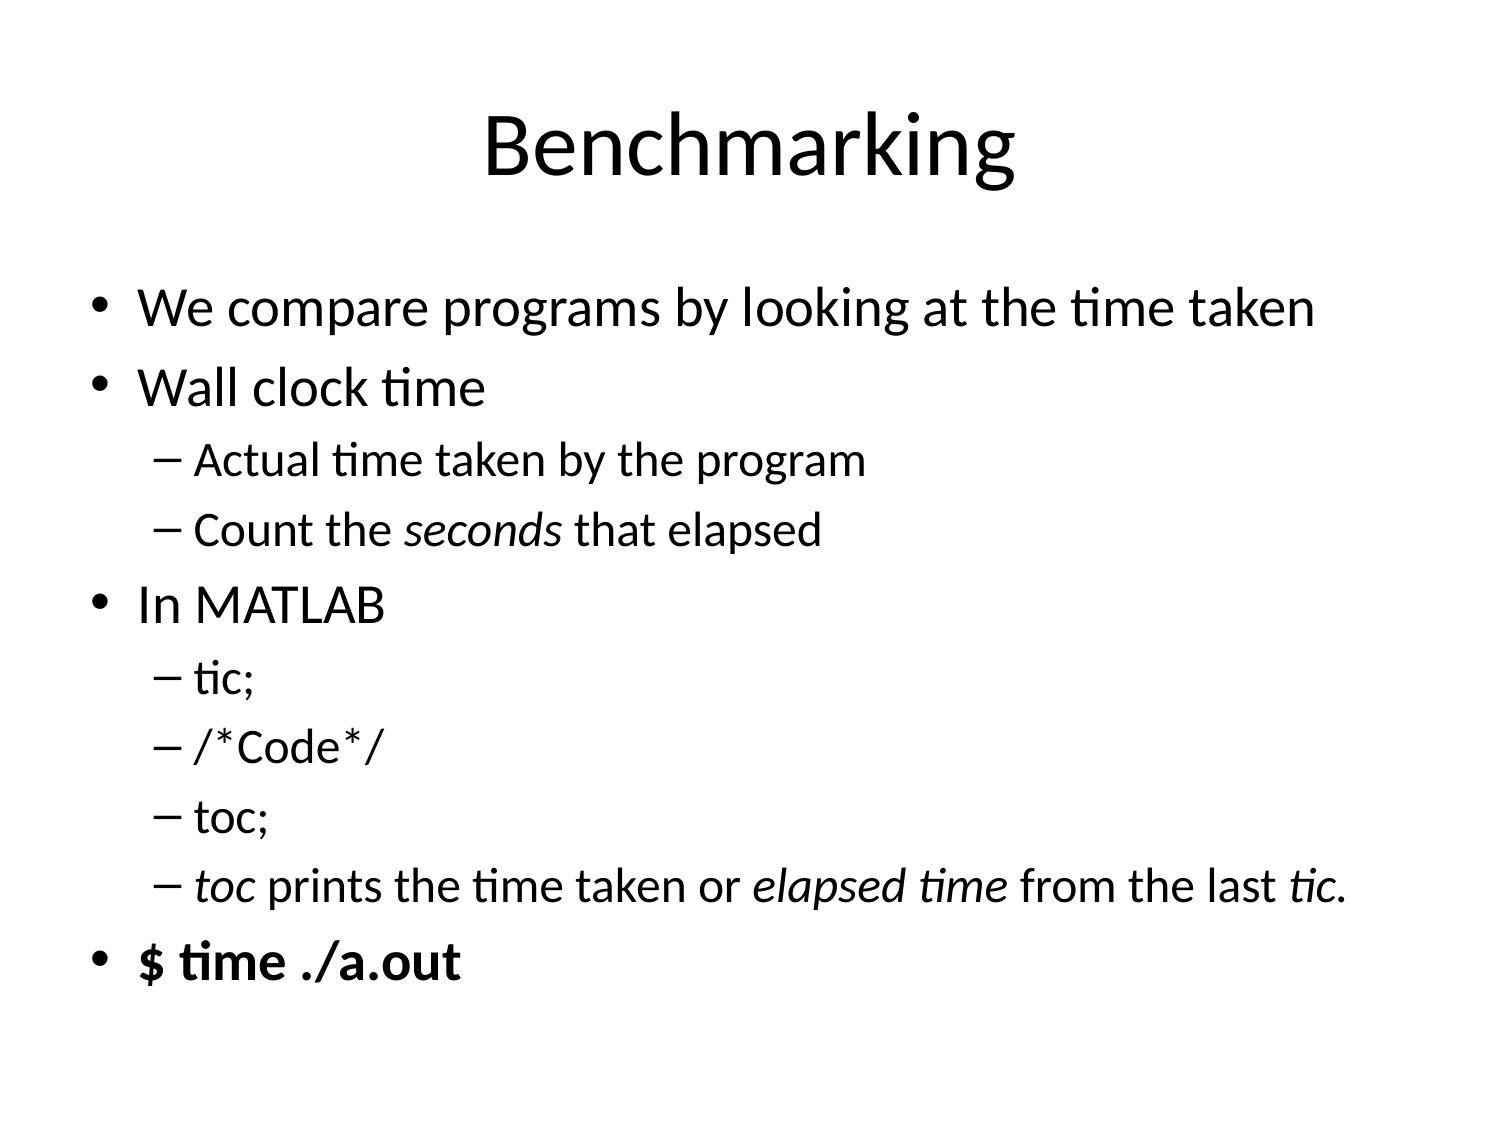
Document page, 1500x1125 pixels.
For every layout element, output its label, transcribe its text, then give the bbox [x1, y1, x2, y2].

title Benchmarking [75, 45, 1425, 233]
list We compare programs by looking at the time taken Wall clock time Actual time taken by the program Count the seconds that elapsed In MATLAB tic; /*Code*/ toc; toc prints the time taken or elapsed time from the last tic. $ time ./a.out [75, 262, 1425, 1005]
